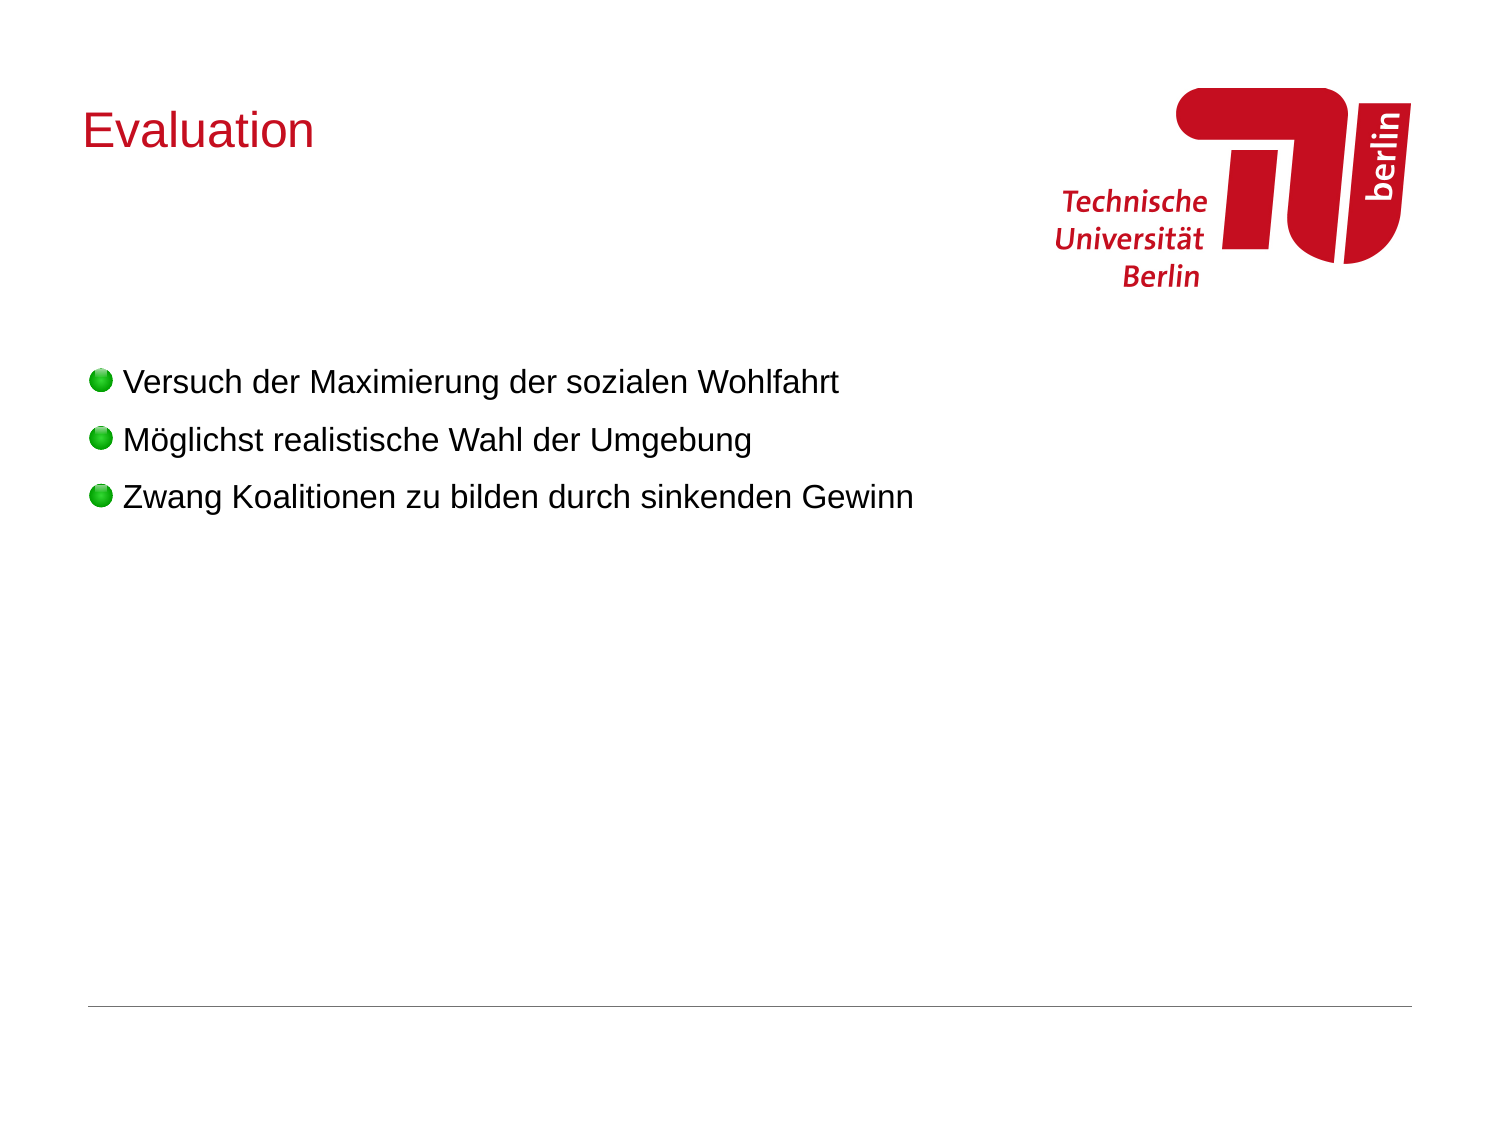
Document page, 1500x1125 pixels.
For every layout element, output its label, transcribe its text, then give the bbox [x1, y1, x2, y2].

picture [1056, 88, 1411, 287]
title Evaluation [82, 94, 1028, 158]
list Versuch der Maximierung der sozialen Wohlfahrt Möglichst realistische Wahl der Umgebung Zwang Koalitionen zu bilden durch sinkenden Gewinn [88, 354, 1412, 975]
